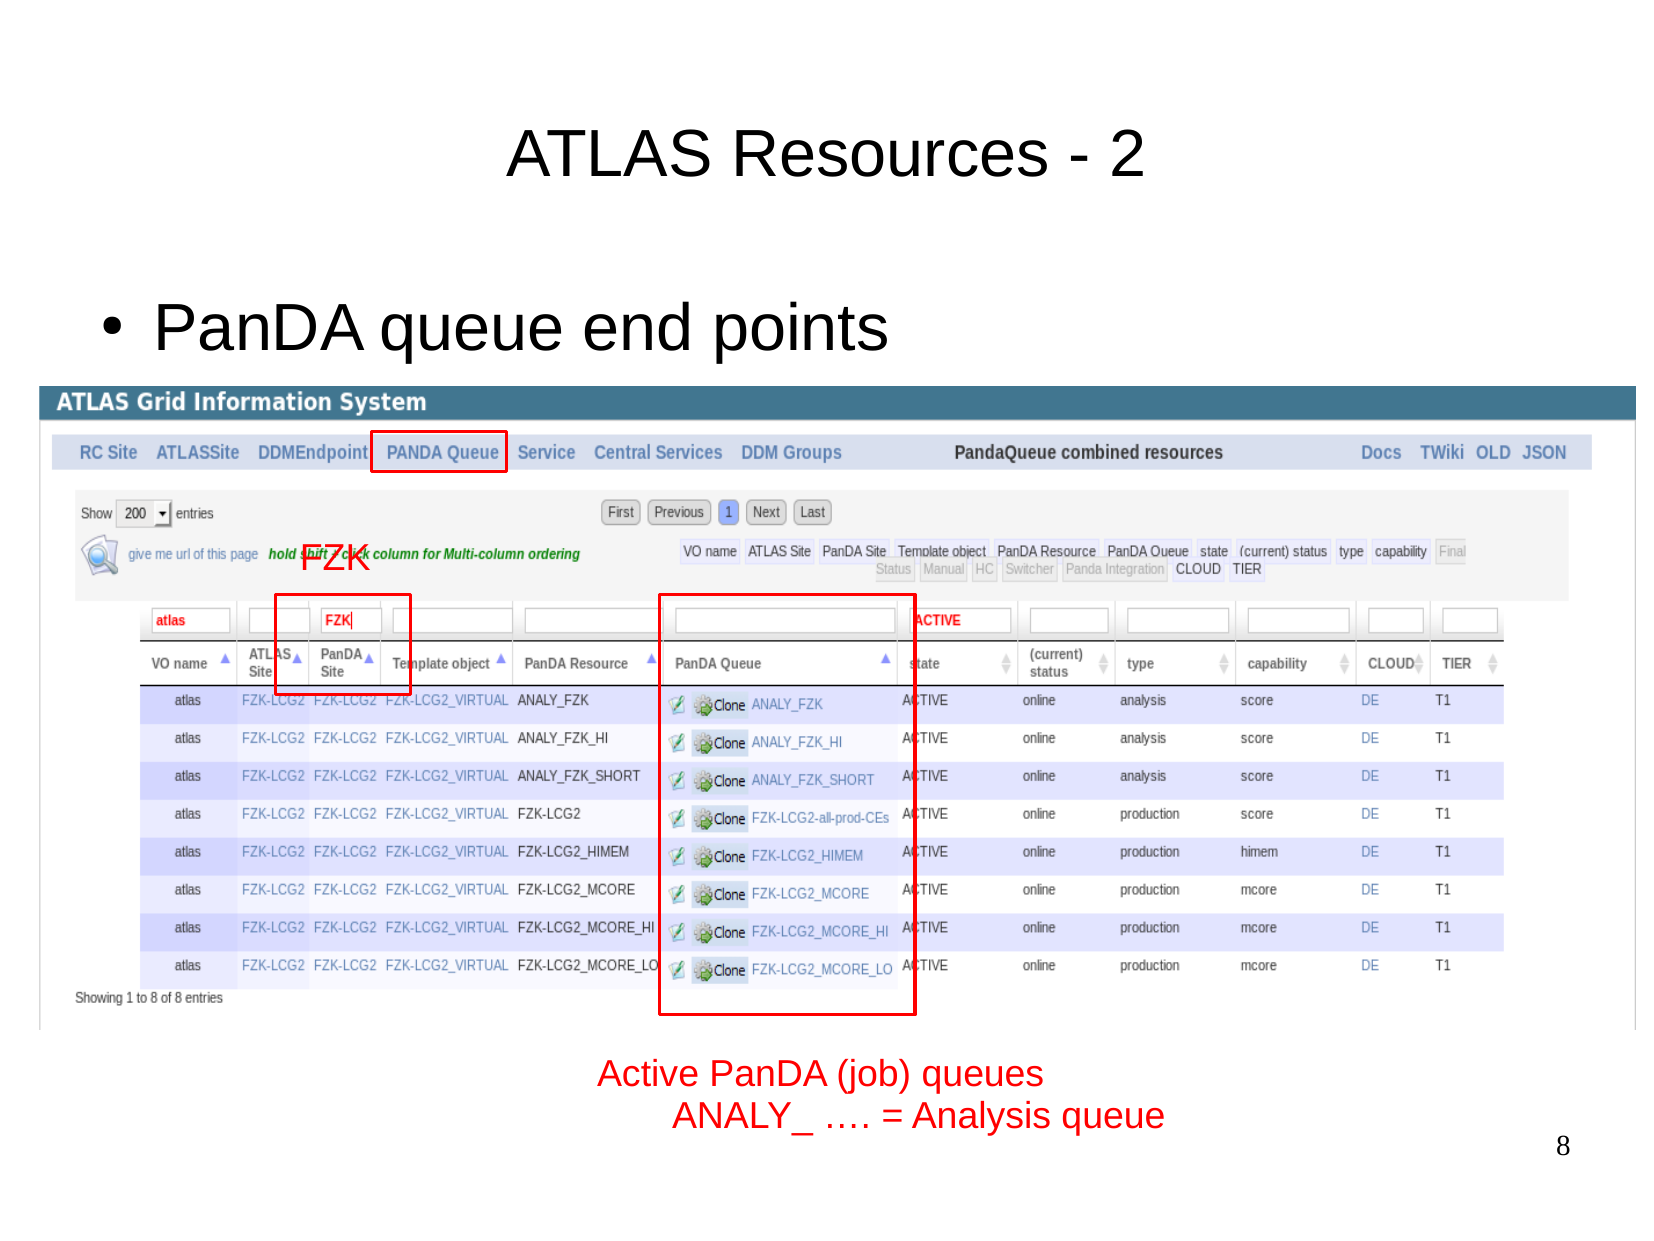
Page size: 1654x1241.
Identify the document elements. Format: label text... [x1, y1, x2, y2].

title ATLAS Resources - 2 [82, 49, 1571, 257]
text_box Active PanDA (job) queues ANALY_ …. = Analysis queue [582, 1044, 1303, 1144]
picture [37, 386, 1636, 1030]
list PanDA queue end points [82, 290, 1571, 1010]
